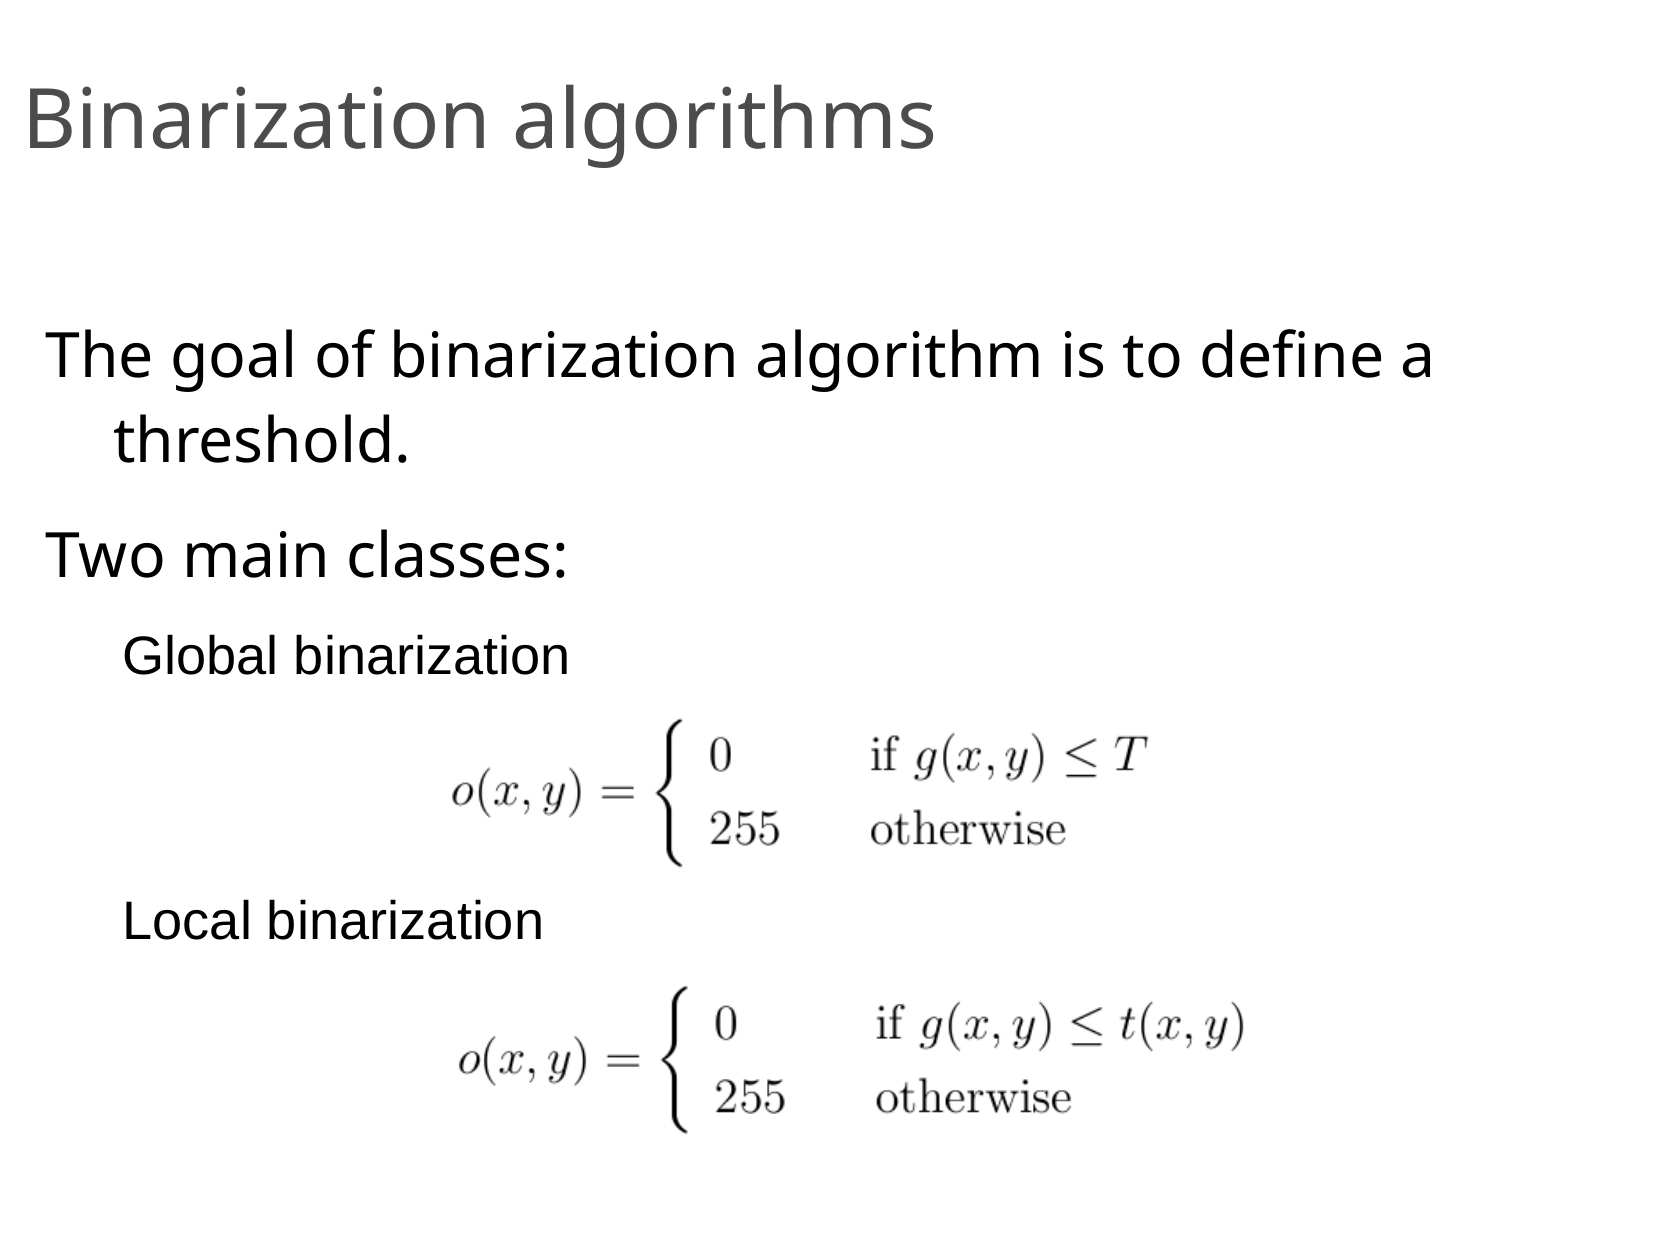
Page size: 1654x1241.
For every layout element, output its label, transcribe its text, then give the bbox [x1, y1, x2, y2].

picture [425, 970, 1273, 1150]
list The goal of binarization algorithm is to define a threshold. Two main classes: Global binarization Local binarization [27, 224, 1654, 1038]
title Binarization algorithms [22, 26, 1654, 205]
picture [412, 698, 1164, 882]
